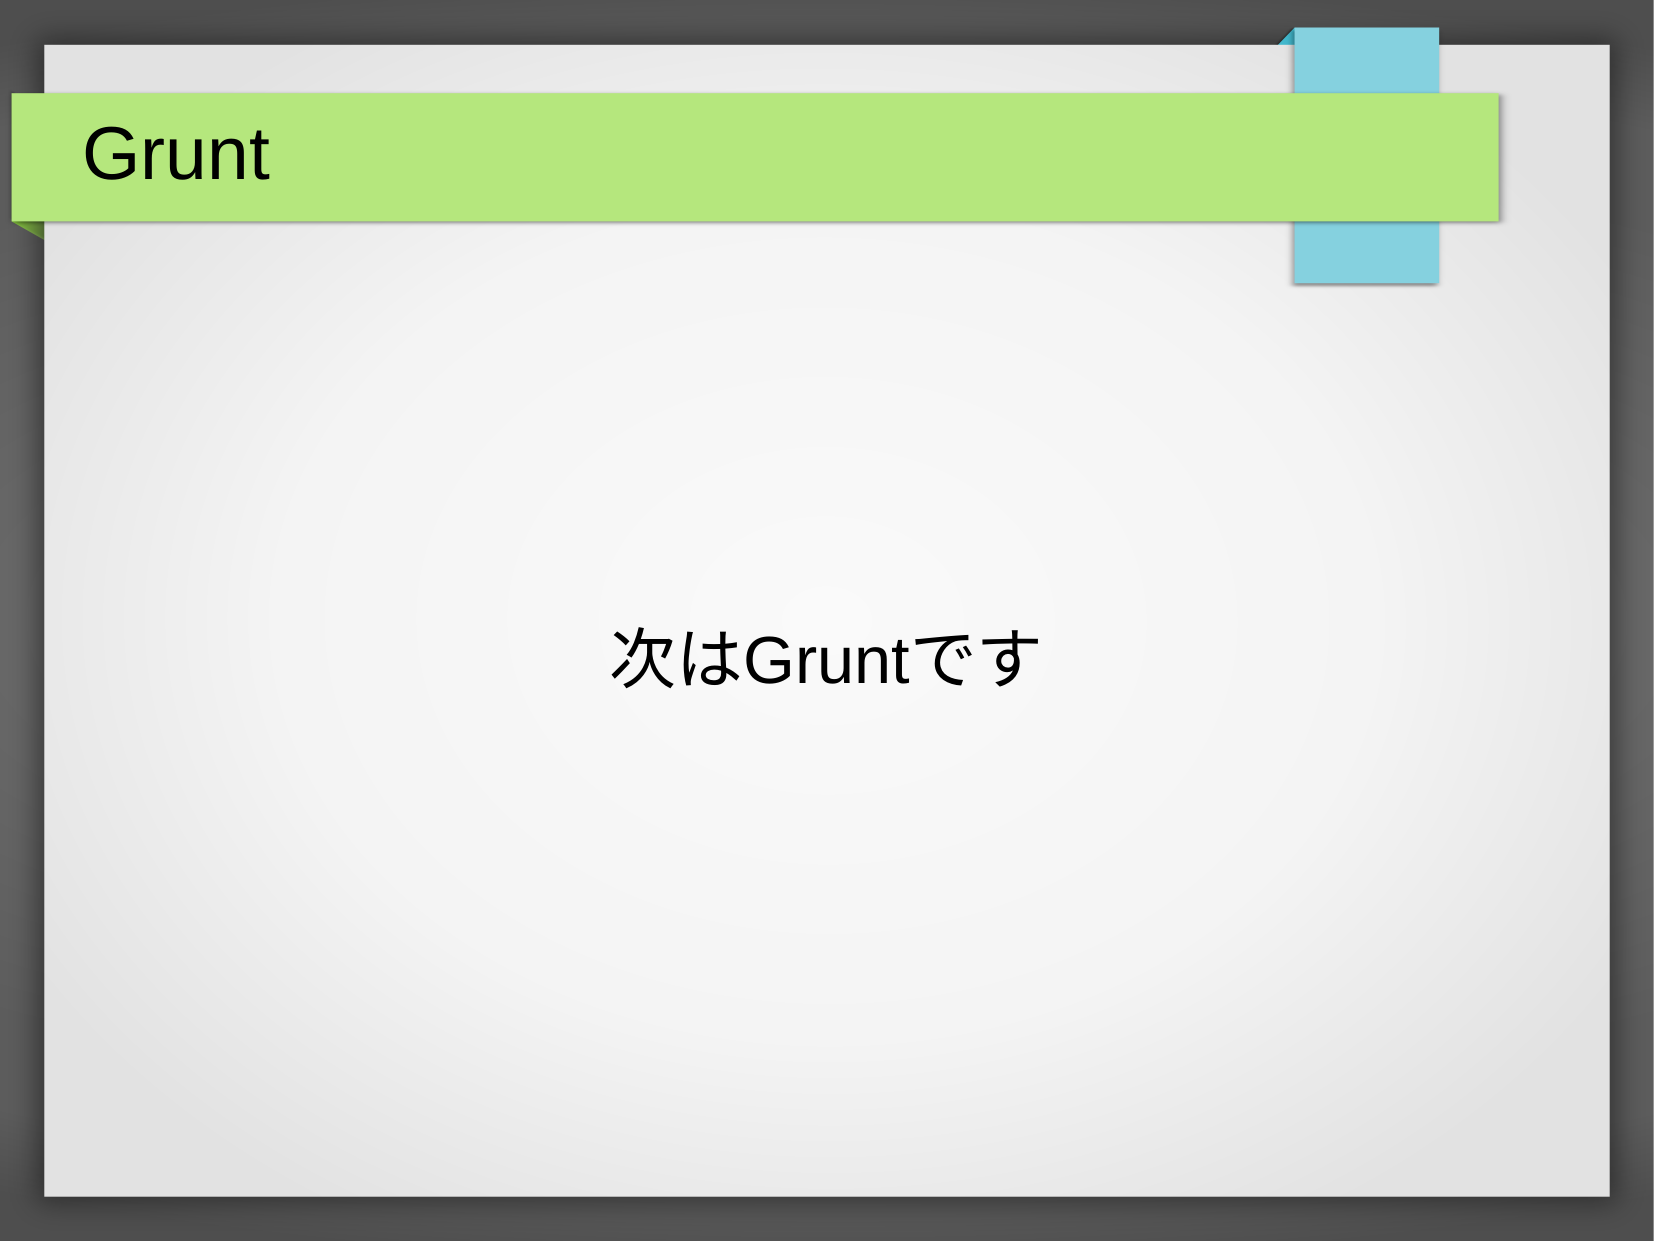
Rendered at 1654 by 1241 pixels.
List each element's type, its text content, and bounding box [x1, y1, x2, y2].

picture [0, 0, 1654, 1241]
title Grunt [82, 94, 1264, 213]
subtitle 次はGruntです [82, 295, 1571, 1015]
